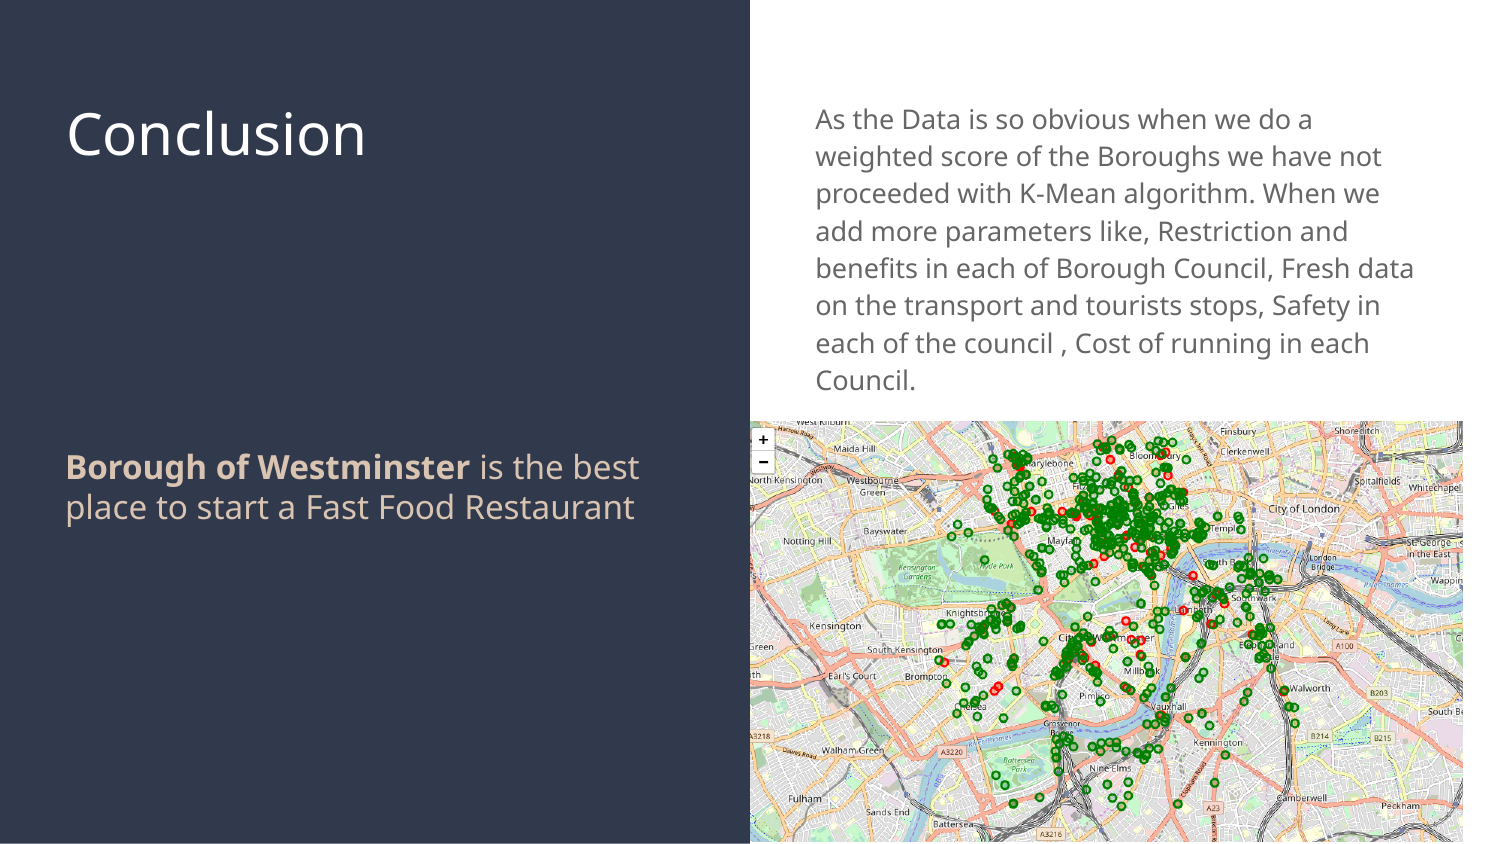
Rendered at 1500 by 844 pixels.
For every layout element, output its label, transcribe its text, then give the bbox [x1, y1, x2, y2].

title Conclusion [51, 82, 659, 419]
list As the Data is so obvious when we do a weighted score of the Boroughs we have not proceeded with K-Mean algorithm. When we add more parameters like, Restriction and benefits in each of Borough Council, Fresh data on the transport and tourists stops, Safety in each of the council , Cost of running in each Council. [800, 82, 1449, 374]
picture [750, 421, 1463, 842]
subtitle Borough of Westminster is the best place to start a Fast Food Restaurant [50, 430, 658, 583]
